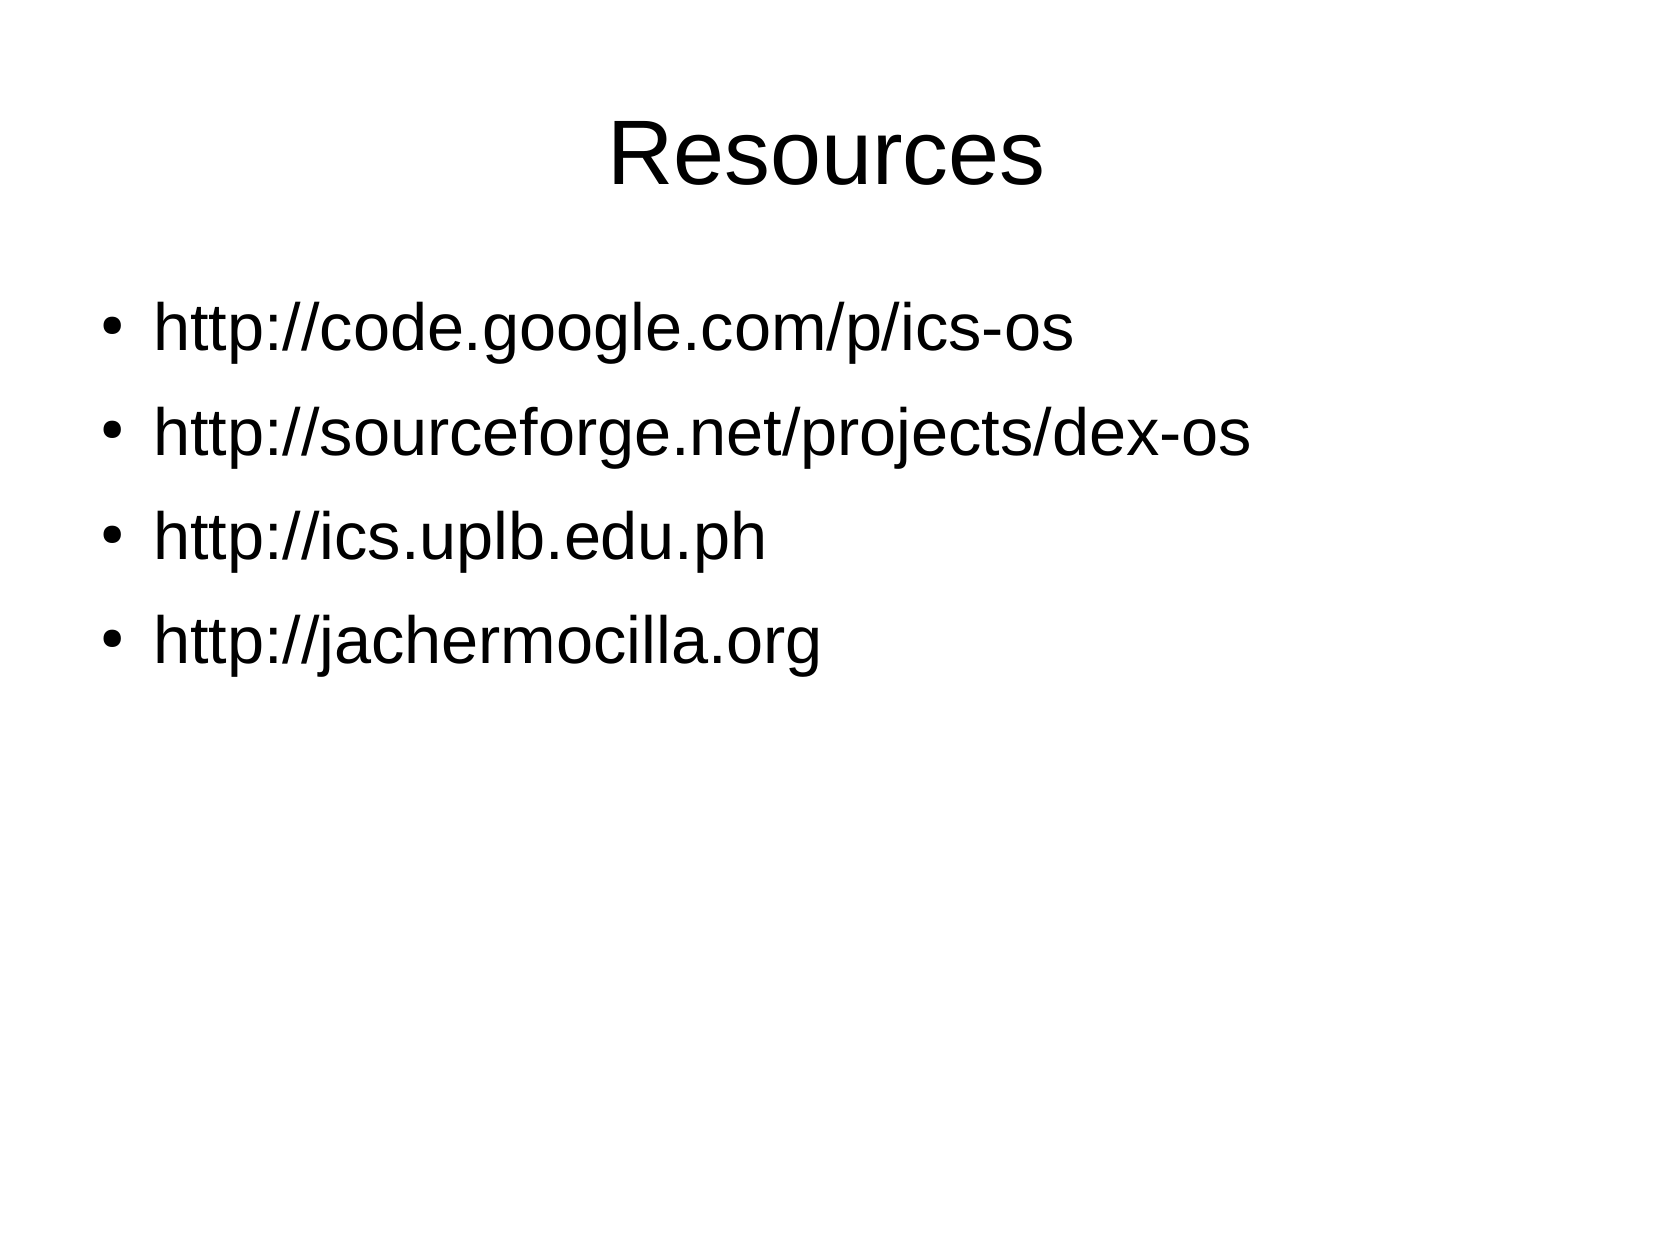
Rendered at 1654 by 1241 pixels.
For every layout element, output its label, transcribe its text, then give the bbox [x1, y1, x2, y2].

list http://code.google.com/p/ics-os http://sourceforge.net/projects/dex-os http://ics.uplb.edu.ph http://jachermocilla.org [82, 290, 1571, 1109]
title Resources [82, 56, 1571, 250]
